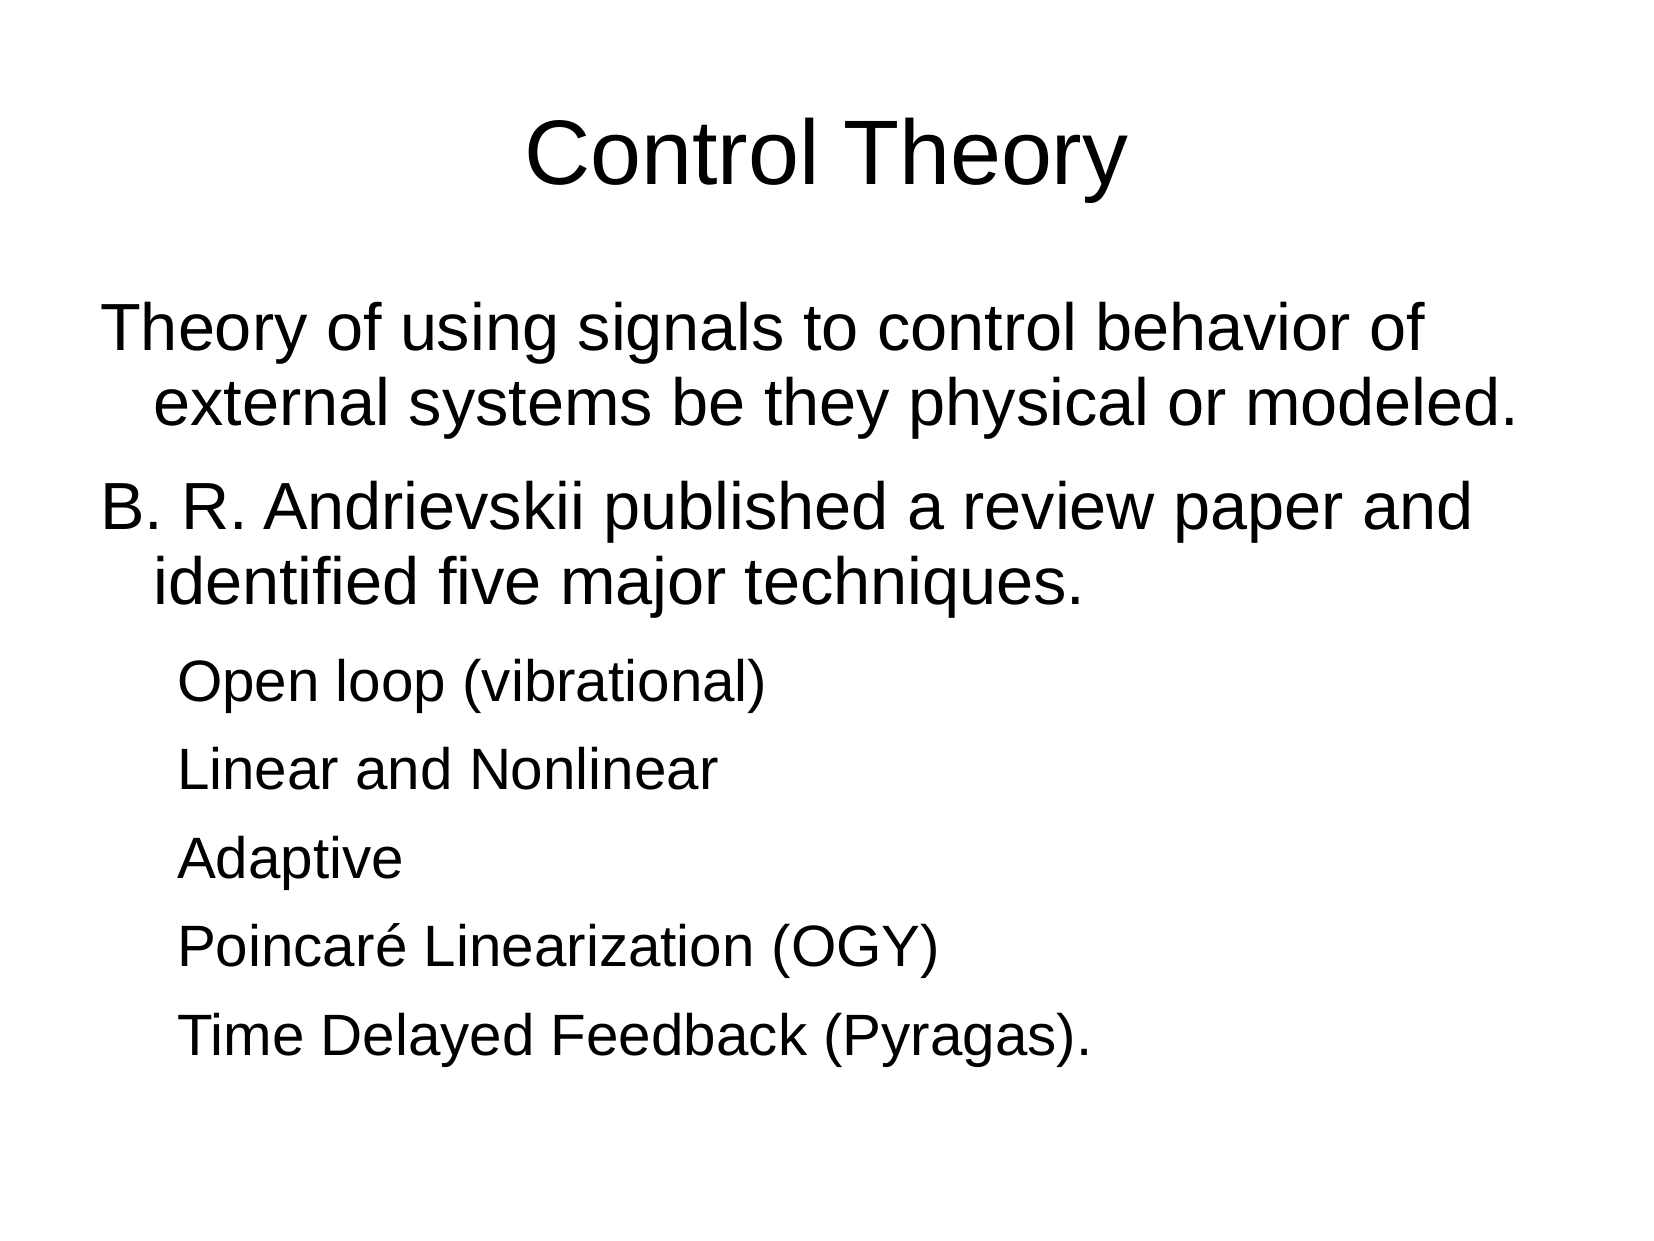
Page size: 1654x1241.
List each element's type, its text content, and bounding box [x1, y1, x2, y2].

list Theory of using signals to control behavior of external systems be they physical or modeled. B. R. Andrievskii published a review paper and identified five major techniques. Open loop (vibrational) Linear and Nonlinear Adaptive Poincaré Linearization (OGY) Time Delayed Feedback (Pyragas). [82, 290, 1571, 1094]
title Control Theory [82, 56, 1571, 250]
